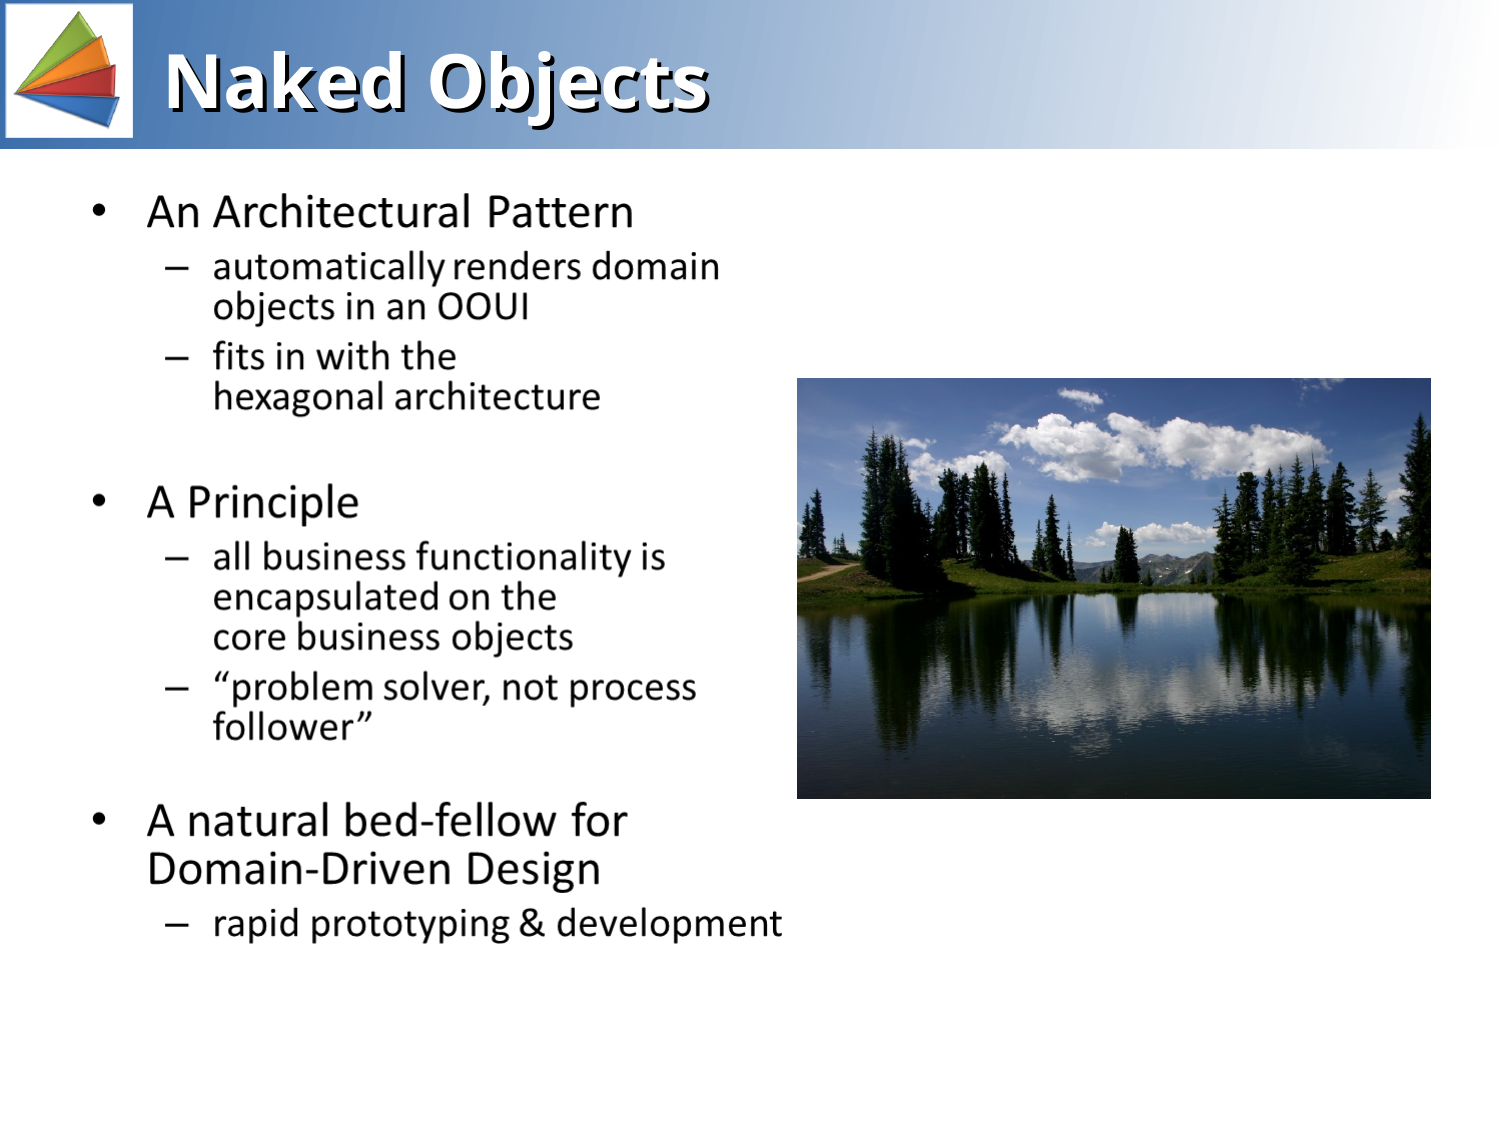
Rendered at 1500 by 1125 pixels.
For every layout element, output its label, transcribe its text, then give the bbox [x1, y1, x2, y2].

picture [0, 0, 1500, 149]
text_box [62, 165, 808, 1012]
picture [797, 378, 1431, 799]
title Naked Objects [147, 19, 1500, 138]
